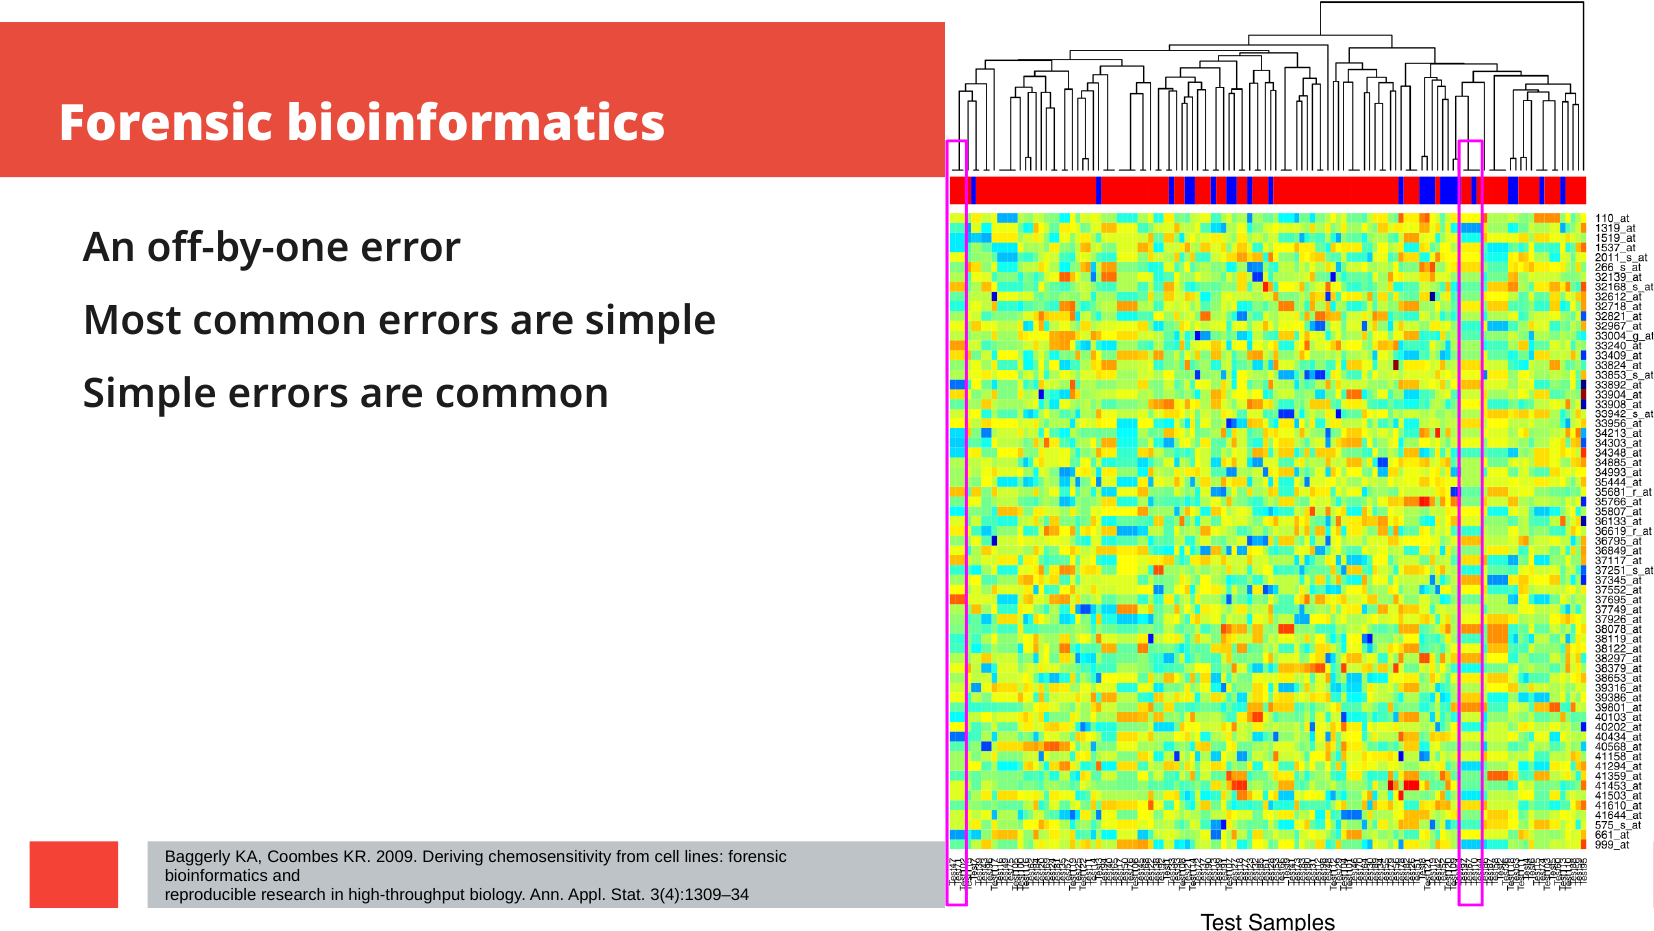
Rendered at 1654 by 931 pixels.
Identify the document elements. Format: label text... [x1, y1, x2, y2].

picture [945, 1, 1654, 931]
text_box Baggerly KA, Coombes KR. 2009. Deriving chemosensitivity from cell lines: forensic bioinformatics and reproducible research in high-throughput biology. Ann. Appl. Stat. 3(4):1309–34 [150, 840, 901, 912]
title Forensic bioinformatics [59, 44, 945, 156]
list An off-by-one error Most common errors are simple Simple errors are common [82, 217, 916, 758]
